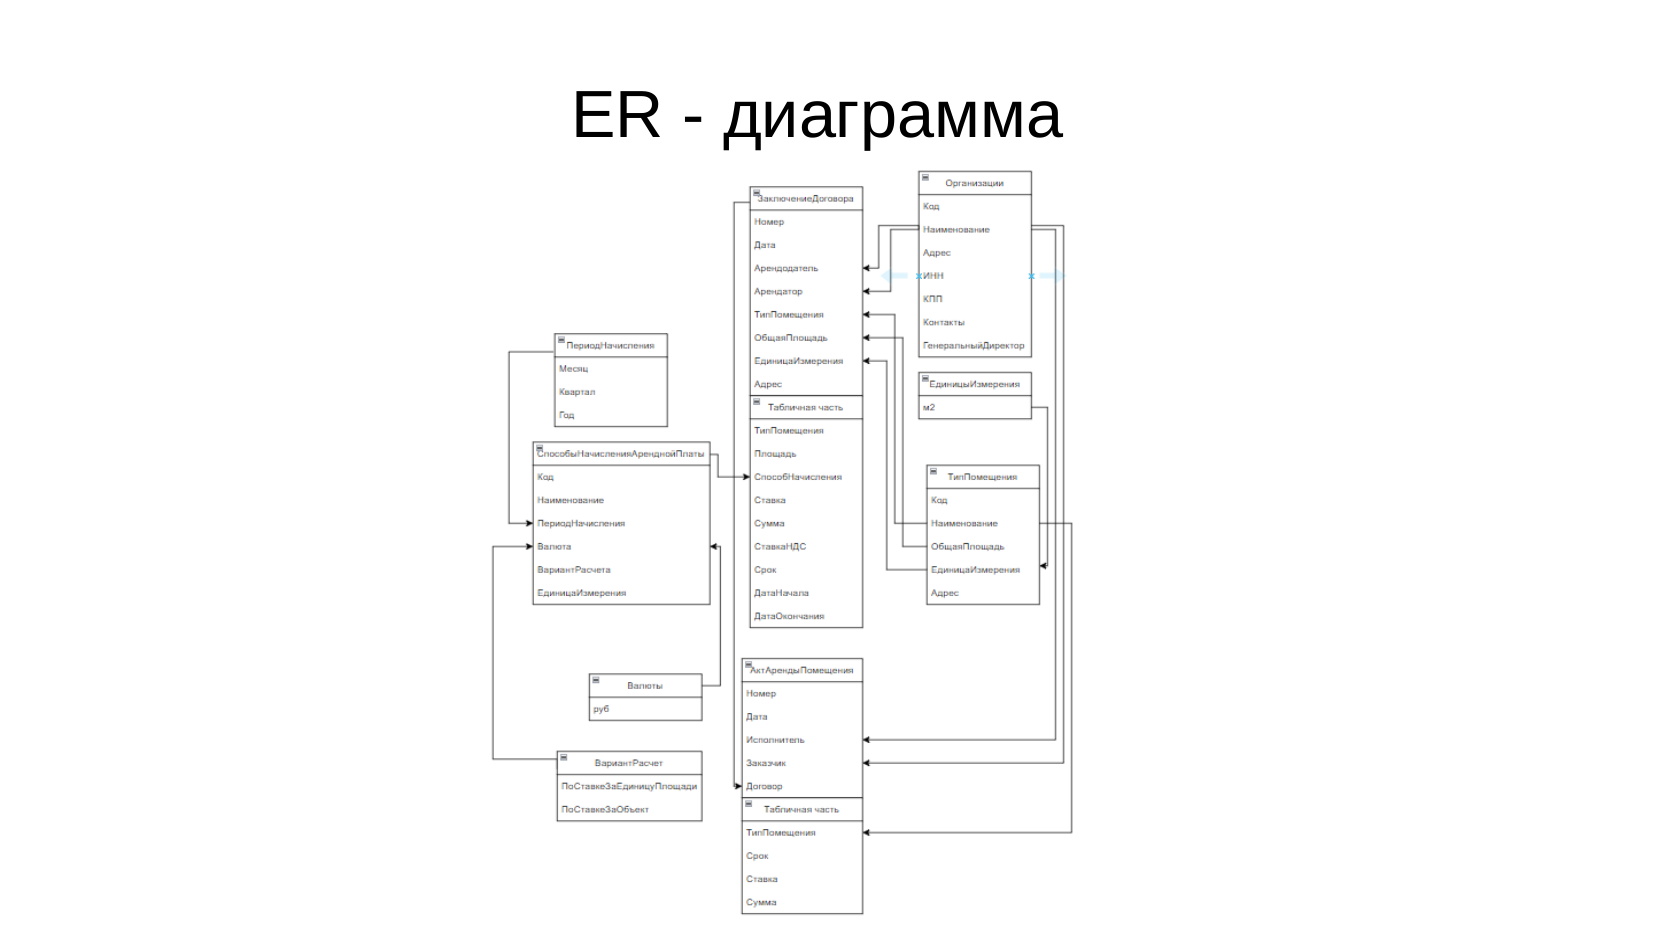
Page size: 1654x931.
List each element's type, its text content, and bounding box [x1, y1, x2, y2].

title ER - диаграмма [82, 37, 1571, 193]
picture [479, 162, 1099, 922]
